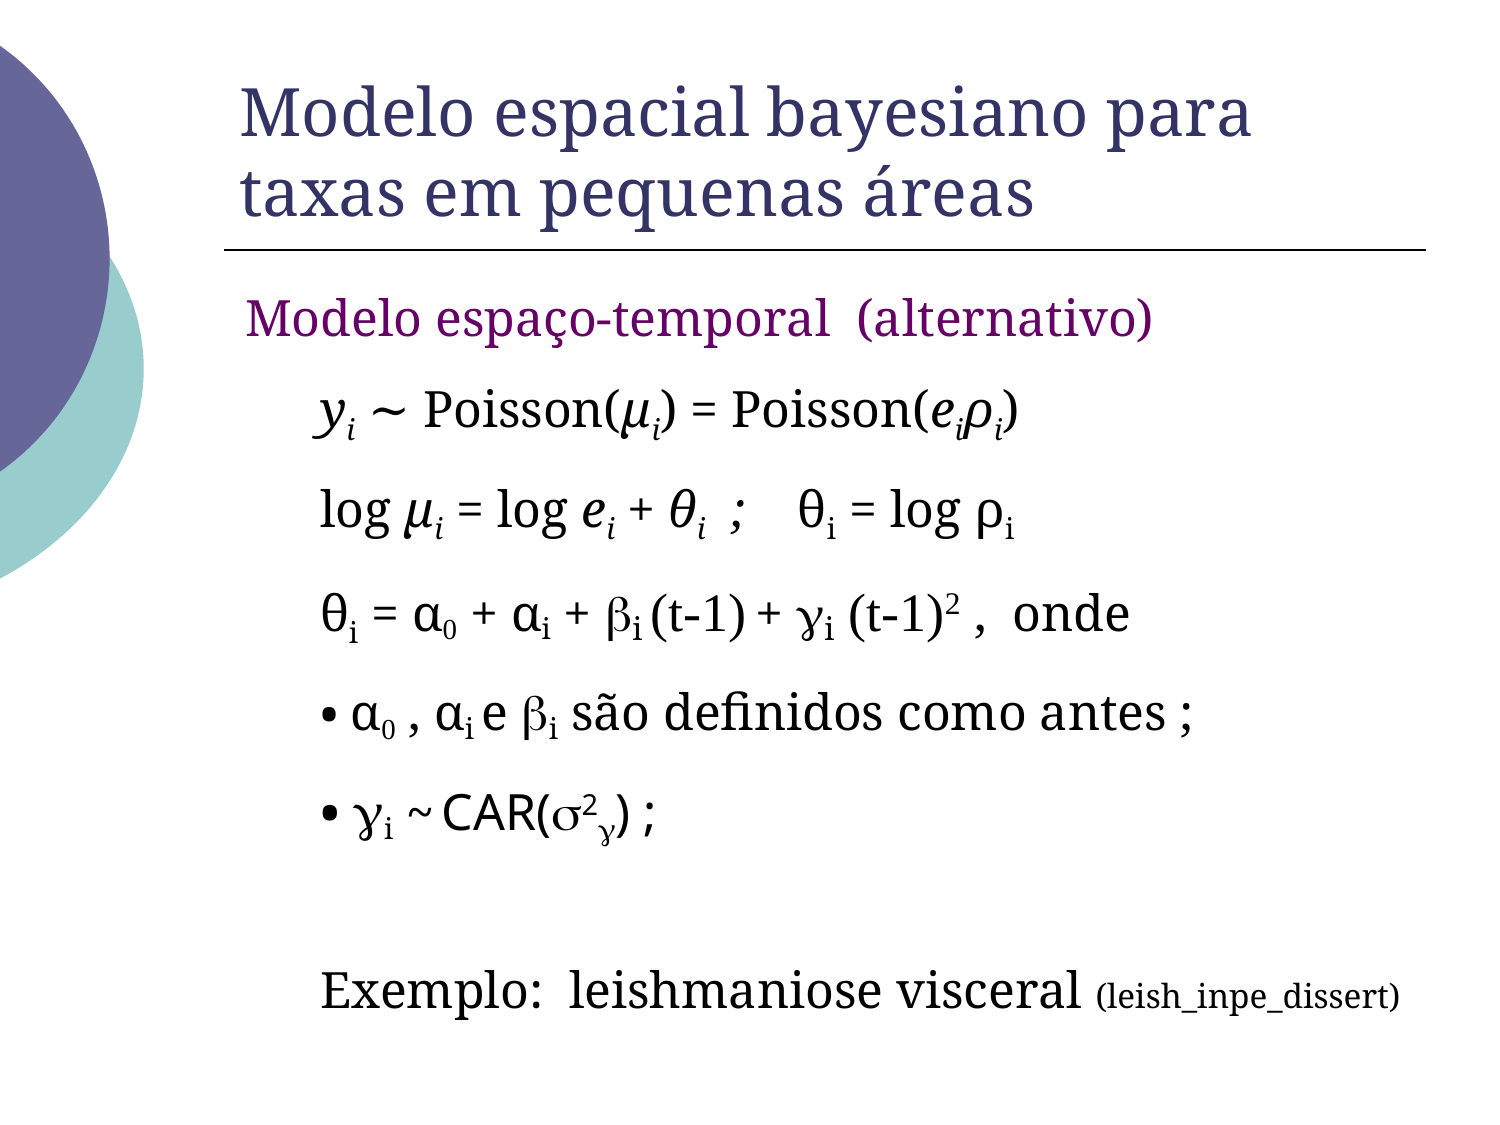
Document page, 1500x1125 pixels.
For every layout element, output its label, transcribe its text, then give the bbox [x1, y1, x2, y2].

text_box Modelo espaço-temporal (alternativo) yi ∼ Poisson(µi) = Poisson(eiρi) log µi = log ei + θi ; θi = log ρi θi = α0 + αi + i (t-1) + i (t-1)2 , onde α0 , αi e i são definidos como antes ; i ~ CAR(2) ; Exemplo: leishmaniose visceral (leish_inpe_dissert) [230, 278, 1500, 1027]
title Modelo espacial bayesiano para taxas em pequenas áreas [224, 49, 1313, 237]
